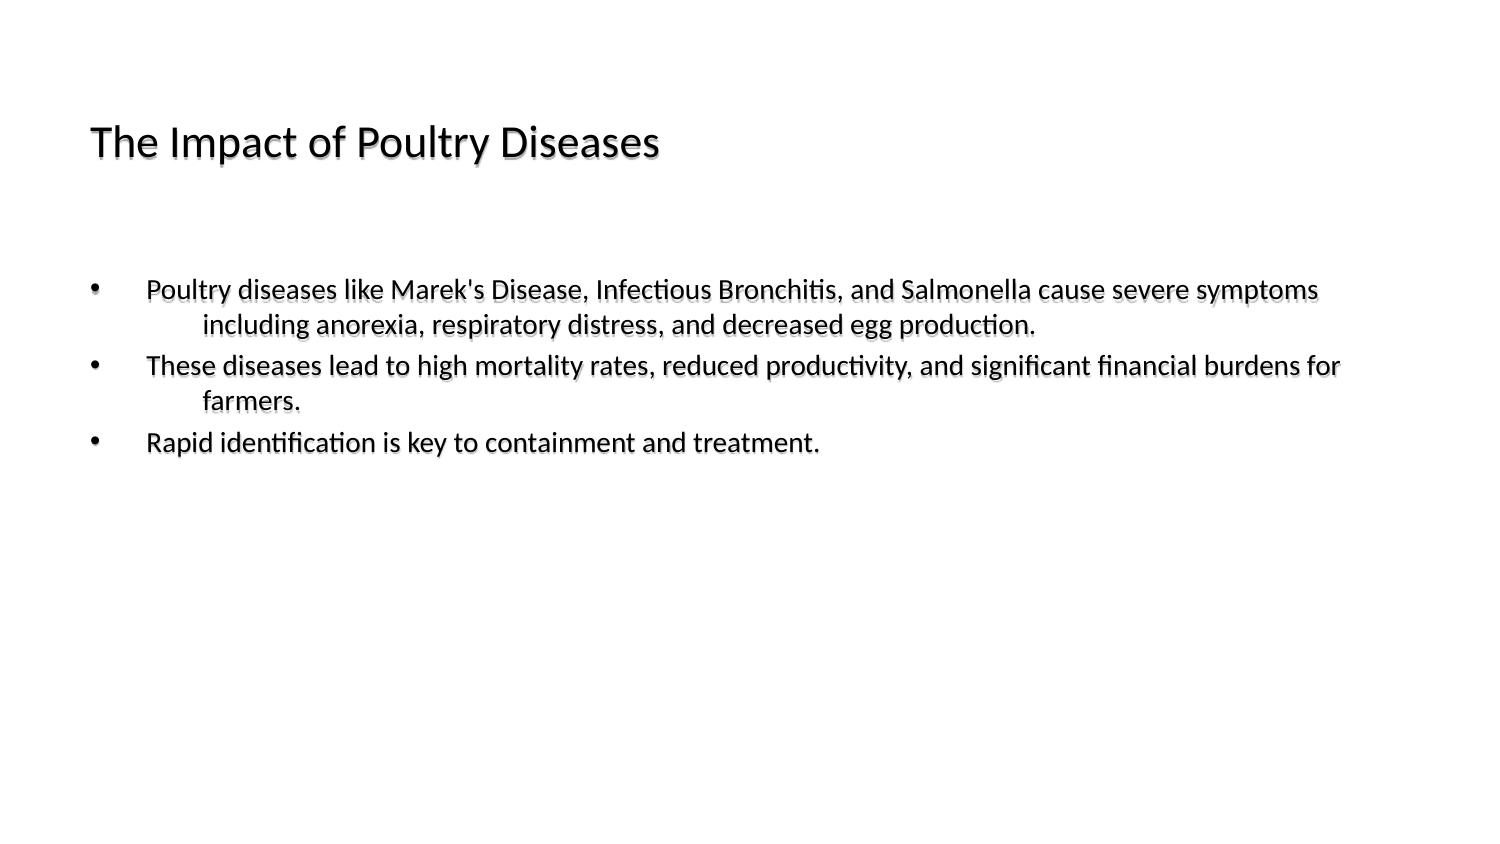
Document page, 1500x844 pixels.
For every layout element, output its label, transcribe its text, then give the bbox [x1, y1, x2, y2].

title The Impact of Poultry Diseases [75, 45, 1426, 233]
list Poultry diseases like Marek's Disease, Infectious Bronchitis, and Salmonella cause severe symptoms including anorexia, respiratory distress, and decreased egg production. These diseases lead to high mortality rates, reduced productivity, and significant financial burdens for farmers. Rapid identification is key to containment and treatment. [75, 262, 1426, 844]
